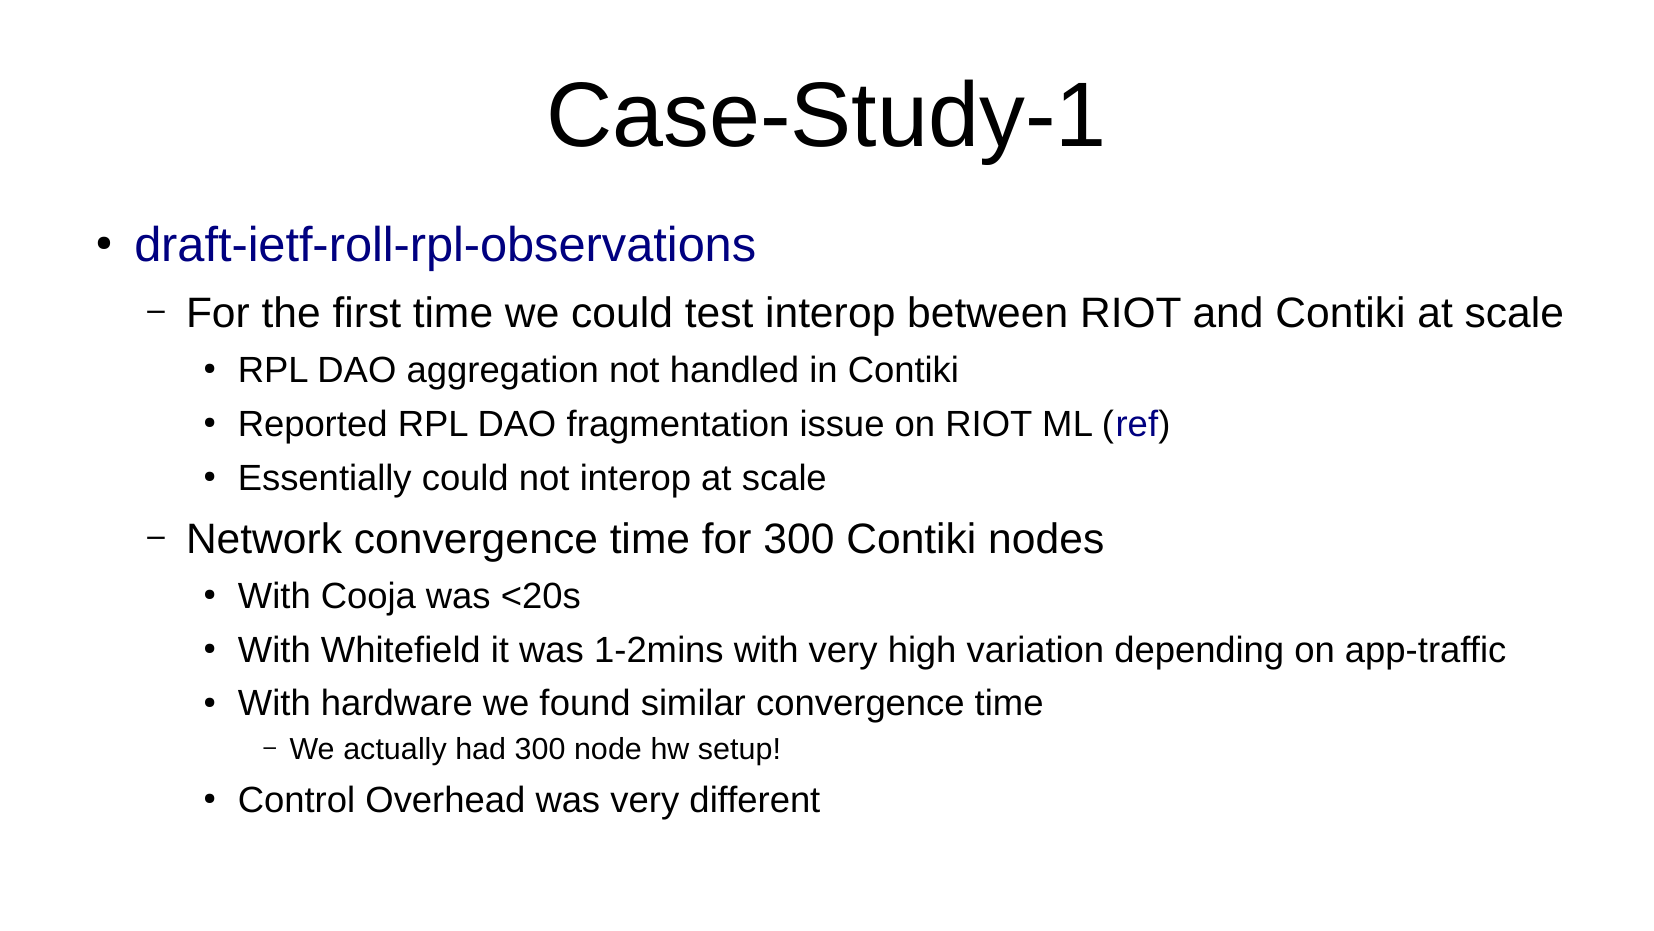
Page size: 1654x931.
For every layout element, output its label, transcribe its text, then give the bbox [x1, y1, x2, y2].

list draft-ietf-roll-rpl-observations For the first time we could test interop between RIOT and Contiki at scale RPL DAO aggregation not handled in Contiki Reported RPL DAO fragmentation issue on RIOT ML (ref) Essentially could not interop at scale Network convergence time for 300 Contiki nodes With Cooja was <20s With Whitefield it was 1-2mins with very high variation depending on app-traffic With hardware we found similar convergence time We actually had 300 node hw setup! Control Overhead was very different [82, 217, 1571, 875]
title Case-Study-1 [82, 37, 1571, 193]
